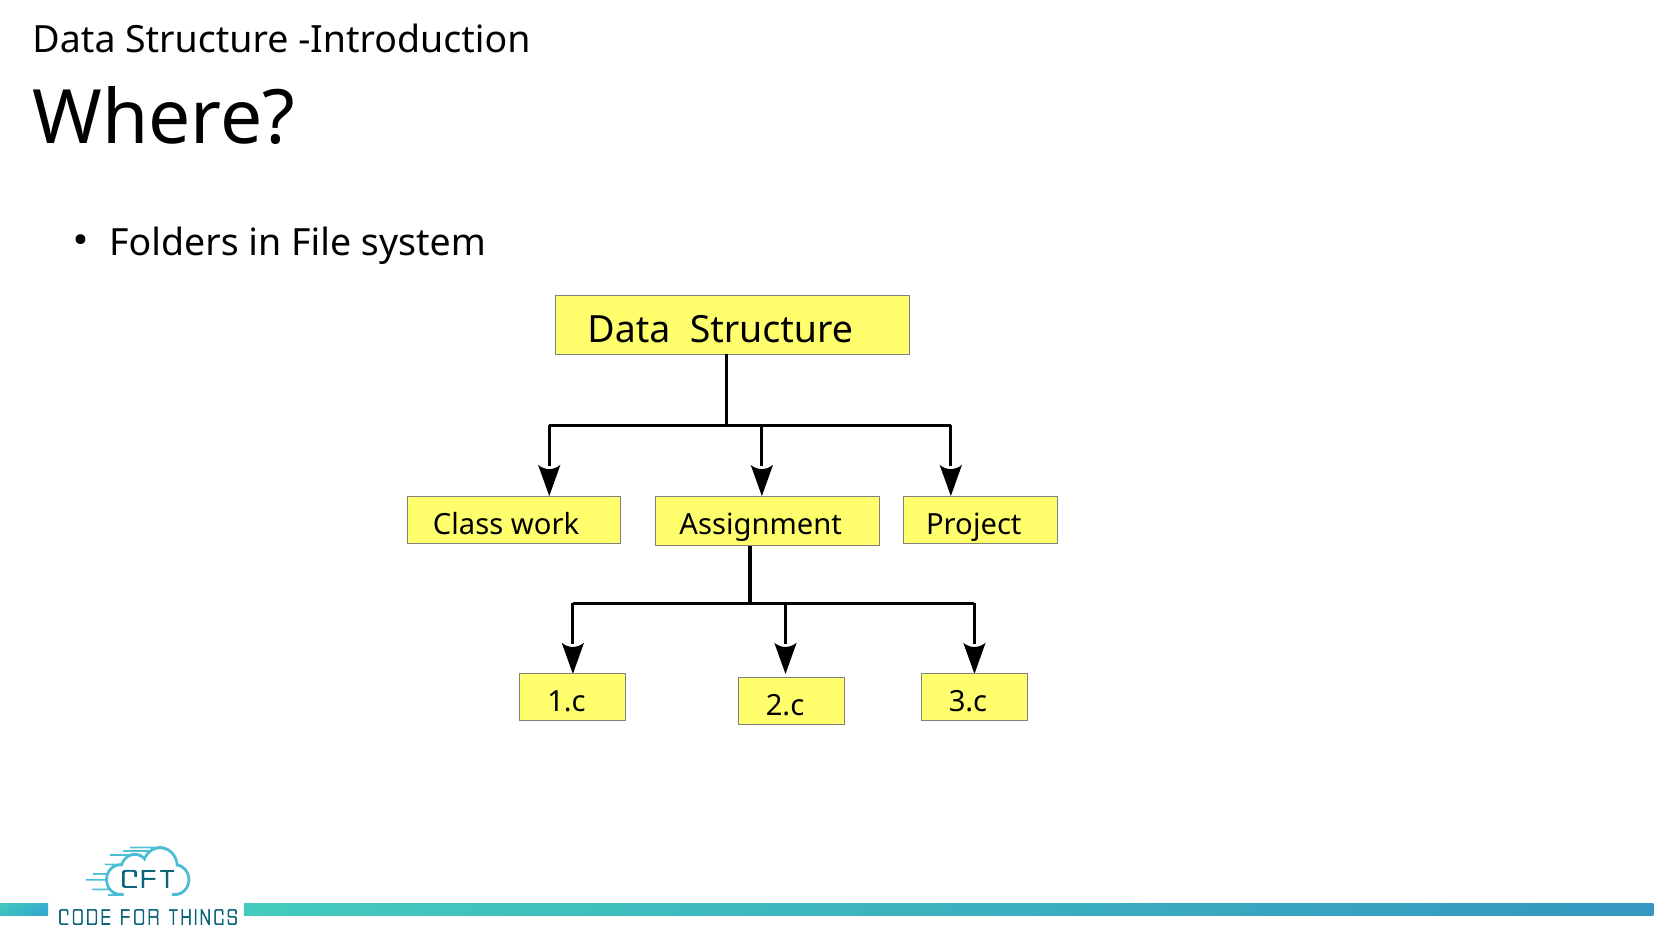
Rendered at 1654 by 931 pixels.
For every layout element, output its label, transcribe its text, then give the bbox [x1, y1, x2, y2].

text_box 1.c [525, 673, 625, 723]
text_box Project [911, 496, 1055, 546]
picture [59, 846, 237, 925]
text_box [921, 673, 926, 721]
text_box [903, 496, 911, 544]
text_box [617, 496, 621, 544]
text_box 3.c [926, 673, 1026, 723]
text_box [655, 496, 664, 546]
text_box [407, 496, 418, 544]
text_box Assignment [664, 496, 875, 546]
text_box [555, 295, 725, 355]
text_box [738, 677, 743, 725]
text_box Class work [418, 496, 617, 546]
text_box 2.c [743, 677, 843, 727]
text_box Data Structure [572, 295, 904, 354]
text_box [728, 295, 910, 355]
text_box [875, 496, 880, 546]
text_box [519, 673, 525, 721]
title Data Structure -Introduction Where? [32, 12, 1184, 166]
text_box Folders in File system [59, 207, 544, 267]
